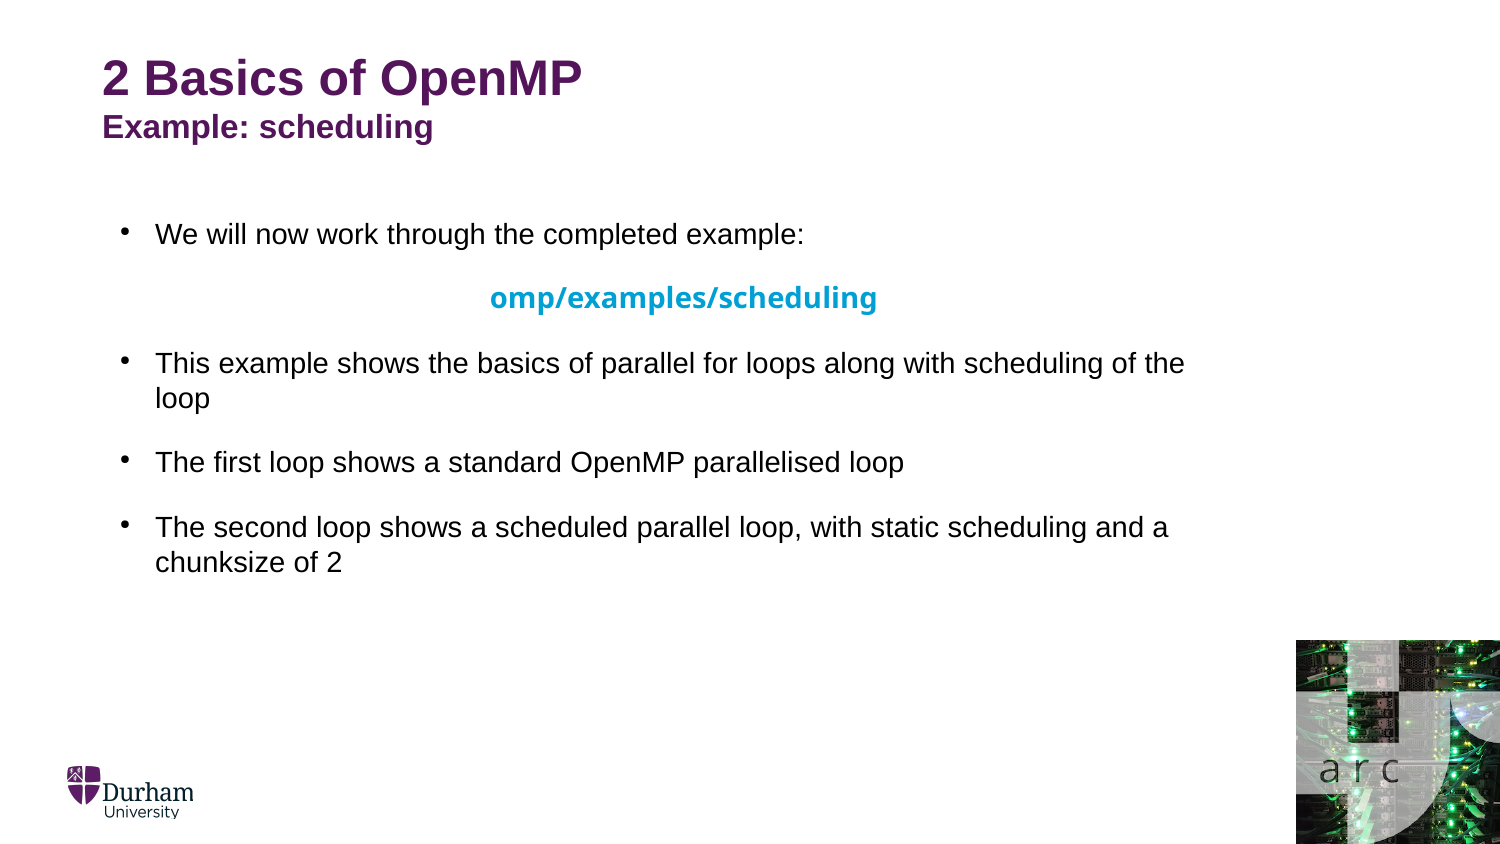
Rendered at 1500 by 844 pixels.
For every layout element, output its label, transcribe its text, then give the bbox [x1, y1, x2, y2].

picture [67, 766, 193, 819]
list We will now work through the completed example: omp/examples/scheduling This example shows the basics of parallel for loops along with scheduling of the loop The first loop shows a standard OpenMP parallelised loop The second loop shows a scheduled parallel loop, with static scheduling and a chunksize of 2 [101, 214, 1214, 349]
picture [1296, 640, 1500, 844]
title 2 Basics of OpenMP Example: scheduling [101, 45, 1399, 187]
